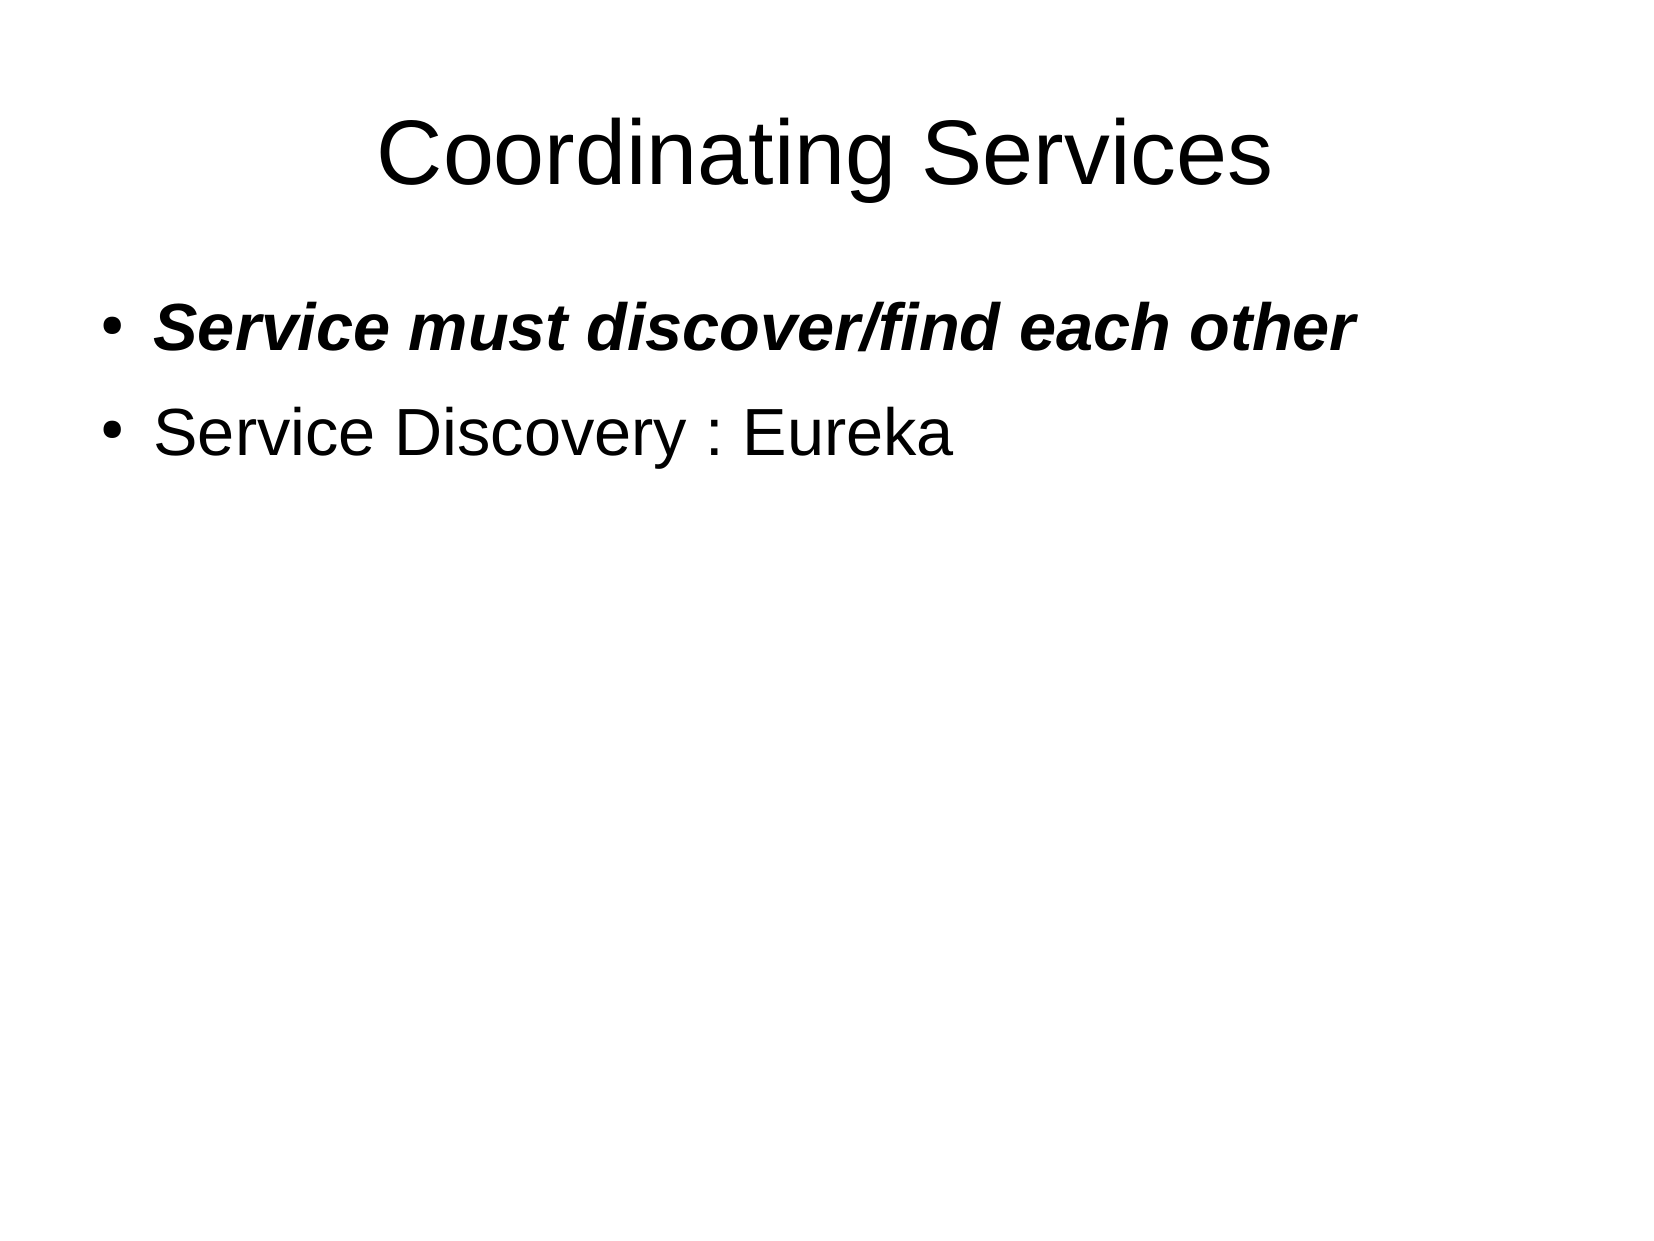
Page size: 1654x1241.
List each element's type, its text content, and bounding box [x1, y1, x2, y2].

title Coordinating Services [82, 49, 1571, 257]
list Service must discover/find each other Service Discovery : Eureka [82, 290, 1571, 1010]
